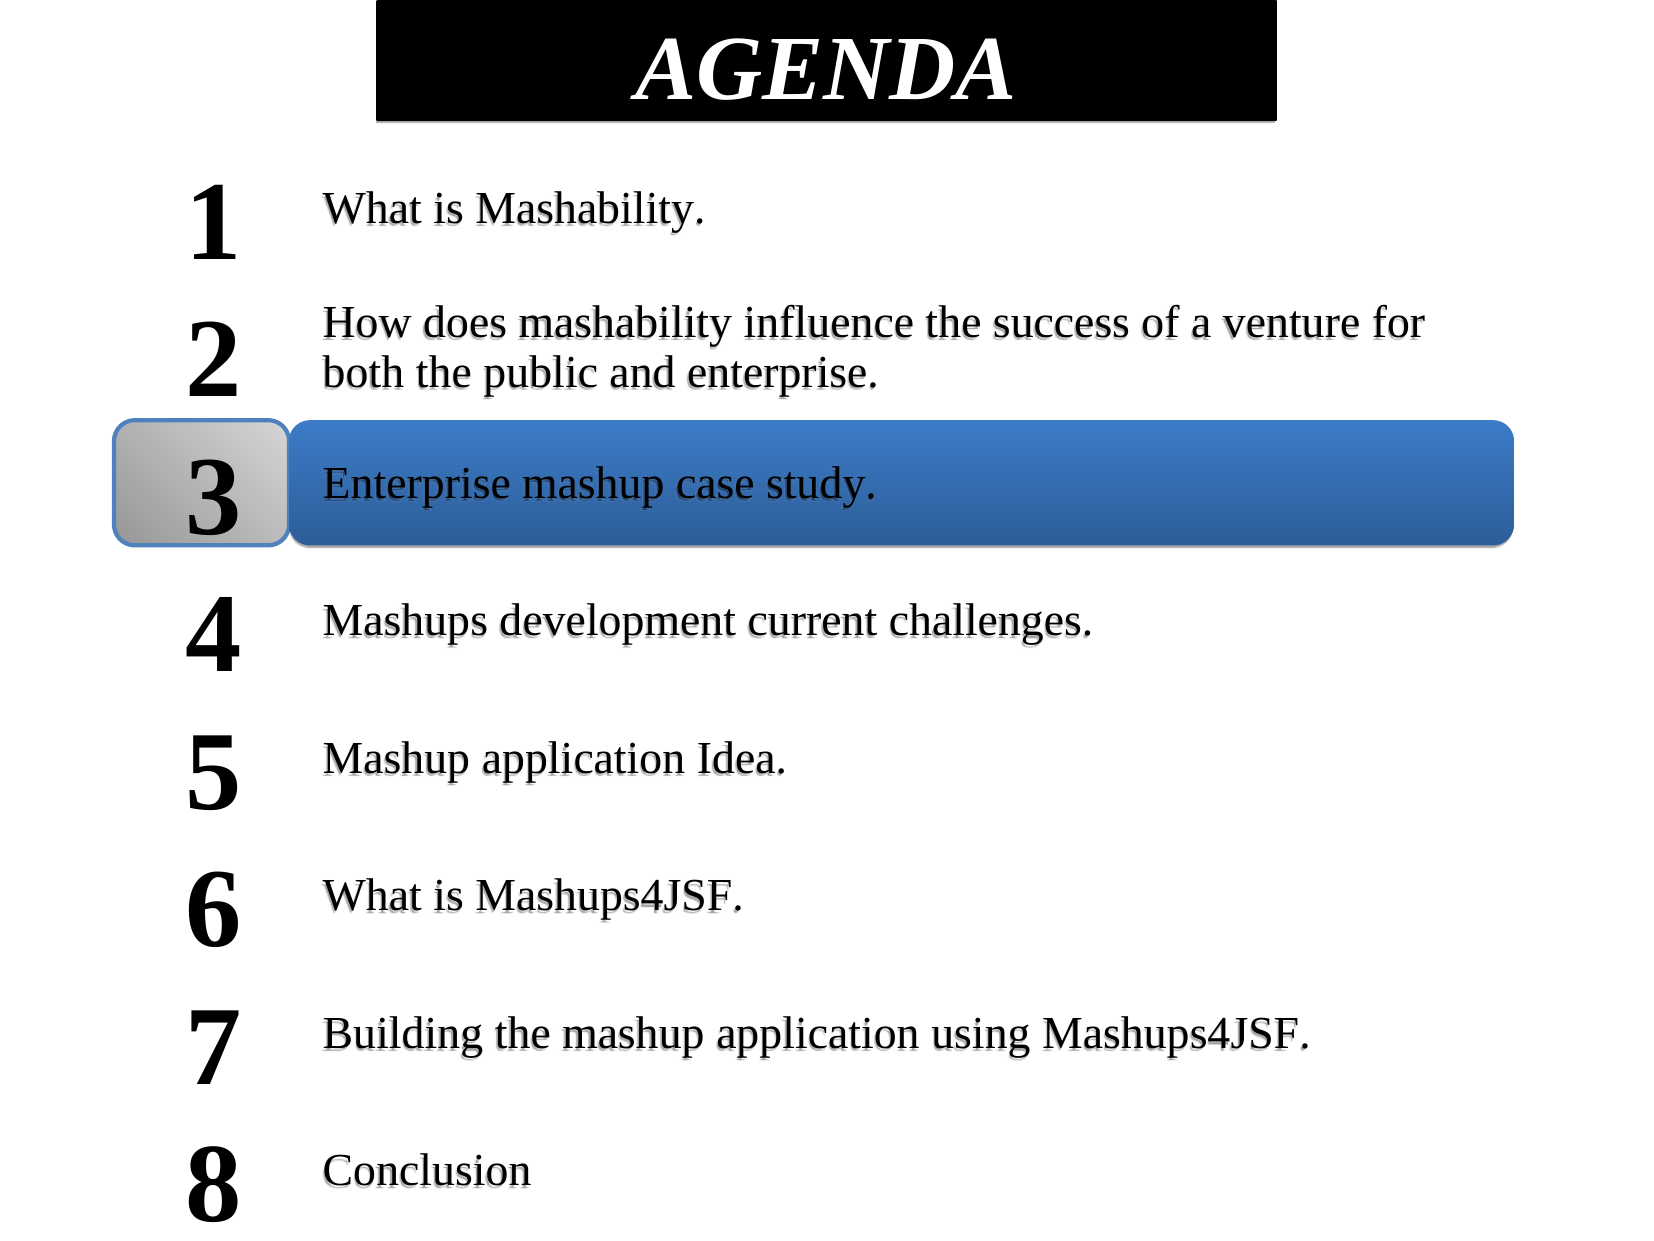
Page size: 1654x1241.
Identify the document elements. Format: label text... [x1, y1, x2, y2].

text_box [114, 420, 143, 546]
text_box [295, 530, 318, 546]
text_box What is Mashability. [302, 145, 1527, 271]
text_box Building the mashup application using Mashups4JSF. [302, 970, 1527, 1096]
text_box 1 [126, 145, 302, 271]
text_box [296, 420, 316, 436]
text_box Conclusion [302, 1107, 1527, 1233]
text_box What is Mashups4JSF. [302, 832, 1527, 958]
text_box 2 [126, 282, 302, 408]
text_box Mashups development current challenges. [302, 557, 1527, 683]
text_box 4 [126, 557, 302, 683]
text_box How does mashability influence the success of a venture for both the public and enterprise. [302, 282, 1527, 408]
text_box Mashup application Idea. [302, 695, 1527, 821]
text_box 8 [126, 1107, 302, 1233]
text_box 3 [126, 420, 302, 546]
text_box 7 [126, 970, 302, 1096]
text_box 6 [126, 832, 302, 958]
text_box AGENDA [377, 0, 1277, 120]
text_box 5 [126, 695, 302, 821]
text_box Enterprise mashup case study. [302, 420, 1527, 546]
